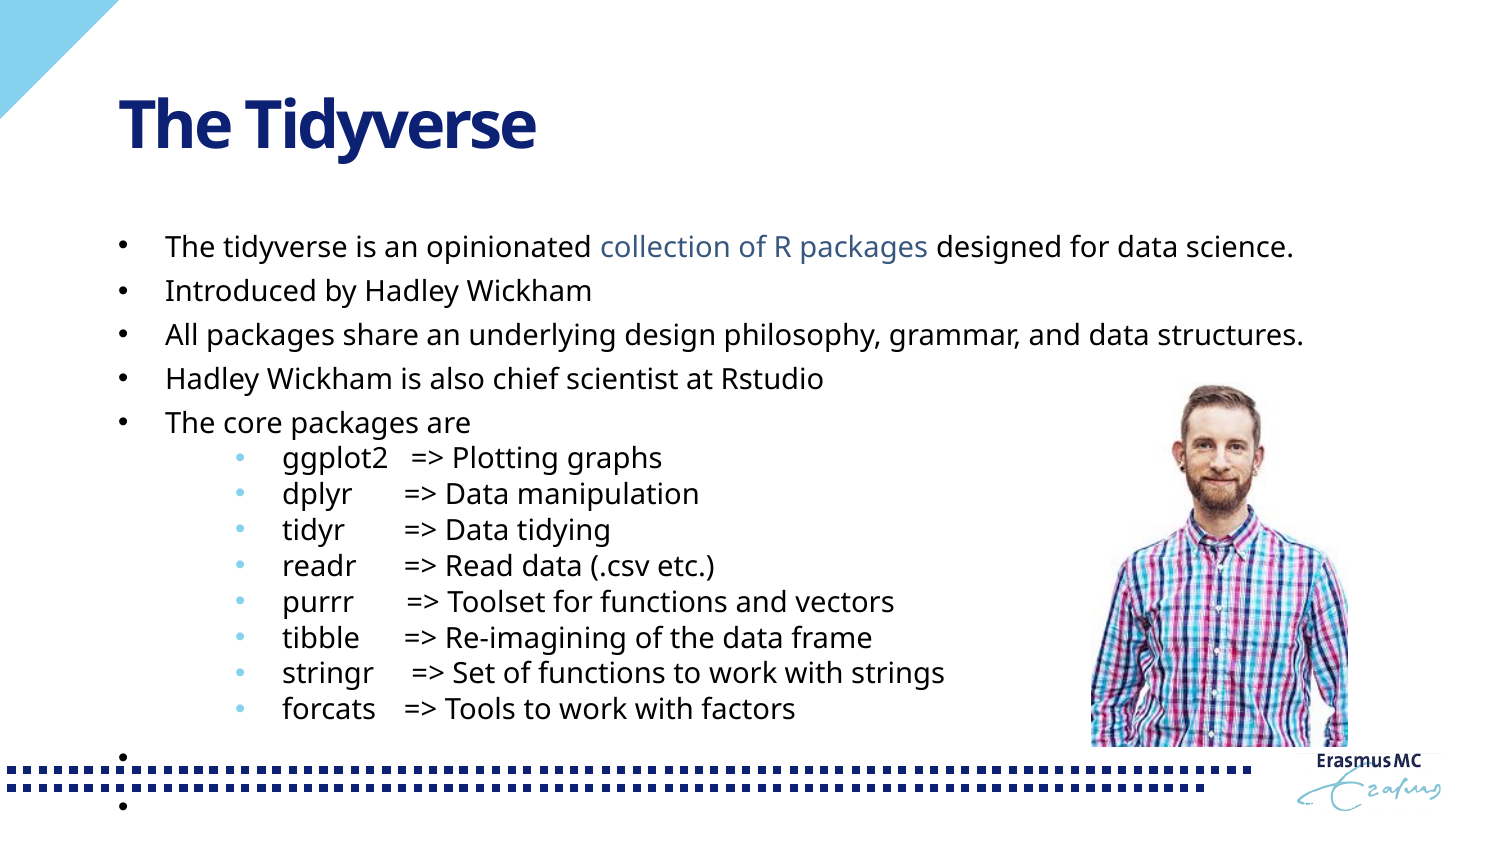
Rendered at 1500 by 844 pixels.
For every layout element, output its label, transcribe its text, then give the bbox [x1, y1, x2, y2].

title The Tidyverse [103, 44, 1397, 209]
list The tidyverse is an opinionated collection of R packages designed for data science. Introduced by Hadley Wickham All packages share an underlying design philosophy, grammar, and data structures. Hadley Wickham is also chief scientist at Rstudio The core packages are ggplot2 => Plotting graphs dplyr => Data manipulation tidyr => Data tidying readr => Read data (.csv etc.) purrr => Toolset for functions and vectors tibble => Re-imagining of the data frame stringr => Set of functions to work with strings forcats => Tools to work with factors [103, 224, 1397, 760]
